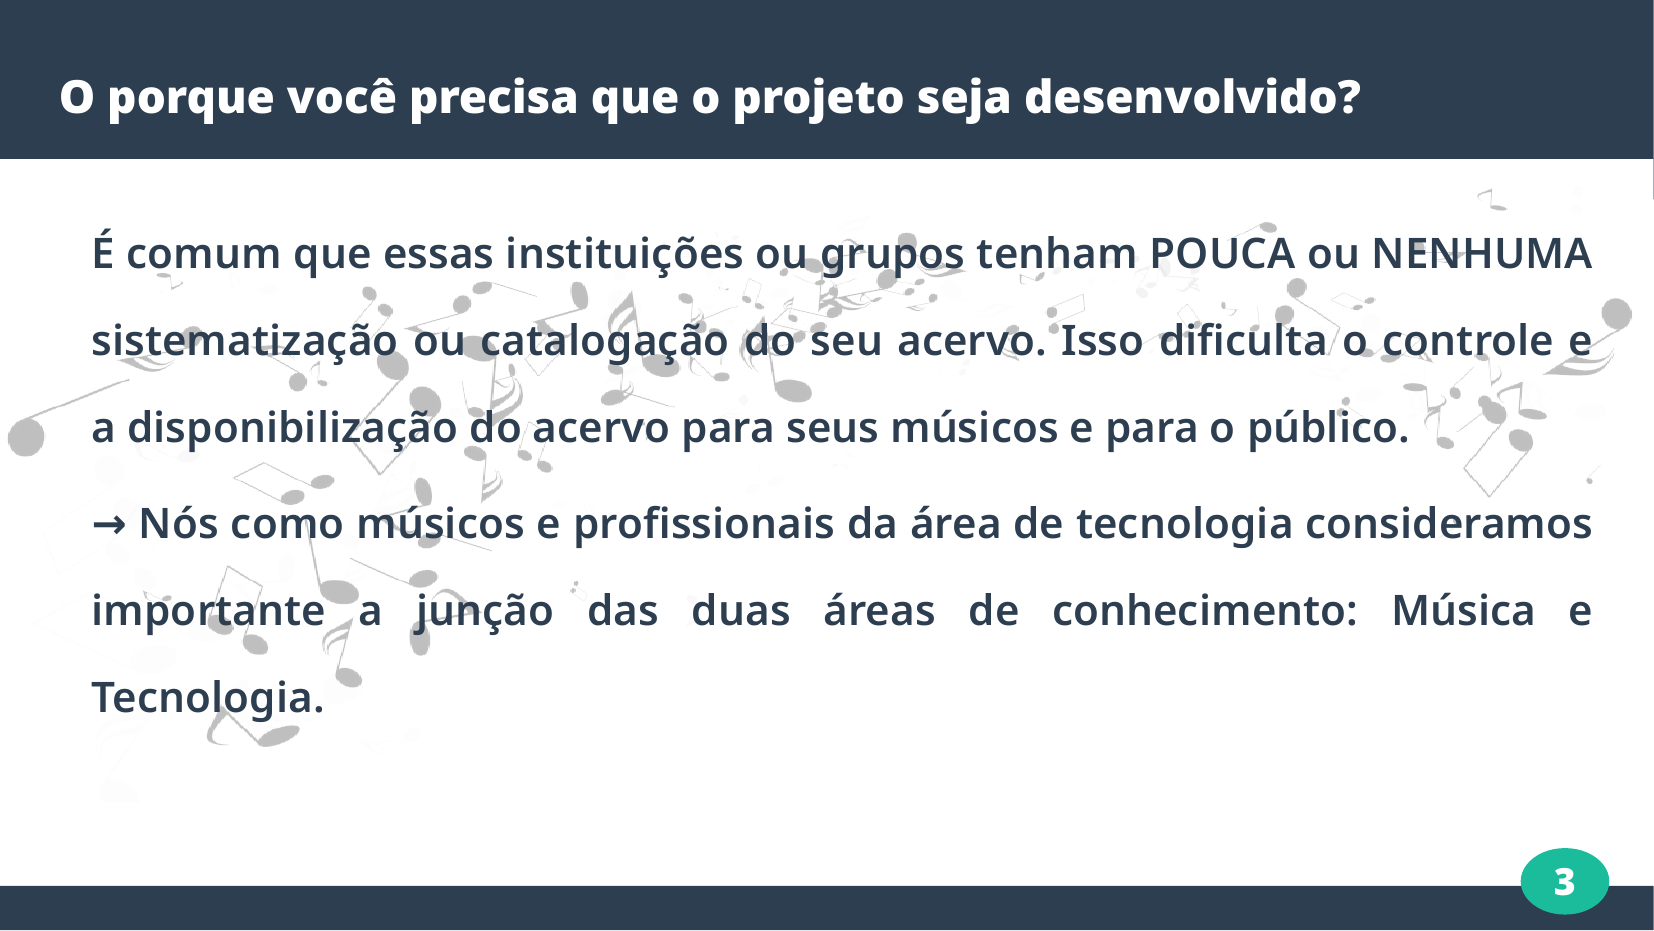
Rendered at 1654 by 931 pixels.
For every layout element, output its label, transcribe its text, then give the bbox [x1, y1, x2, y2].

title O porque você precisa que o projeto seja desenvolvido? [59, 37, 1595, 155]
picture [0, 159, 1654, 803]
list É comum que essas instituições ou grupos tenham POUCA ou NENHUMA sistematização ou catalogação do seu acervo. Isso dificulta o controle e a disponibilização do acervo para seus músicos e para o público. → Nós como músicos e profissionais da área de tecnologia consideramos importante a junção das duas áreas de conhecimento: Música e Tecnologia. [59, 194, 1595, 815]
